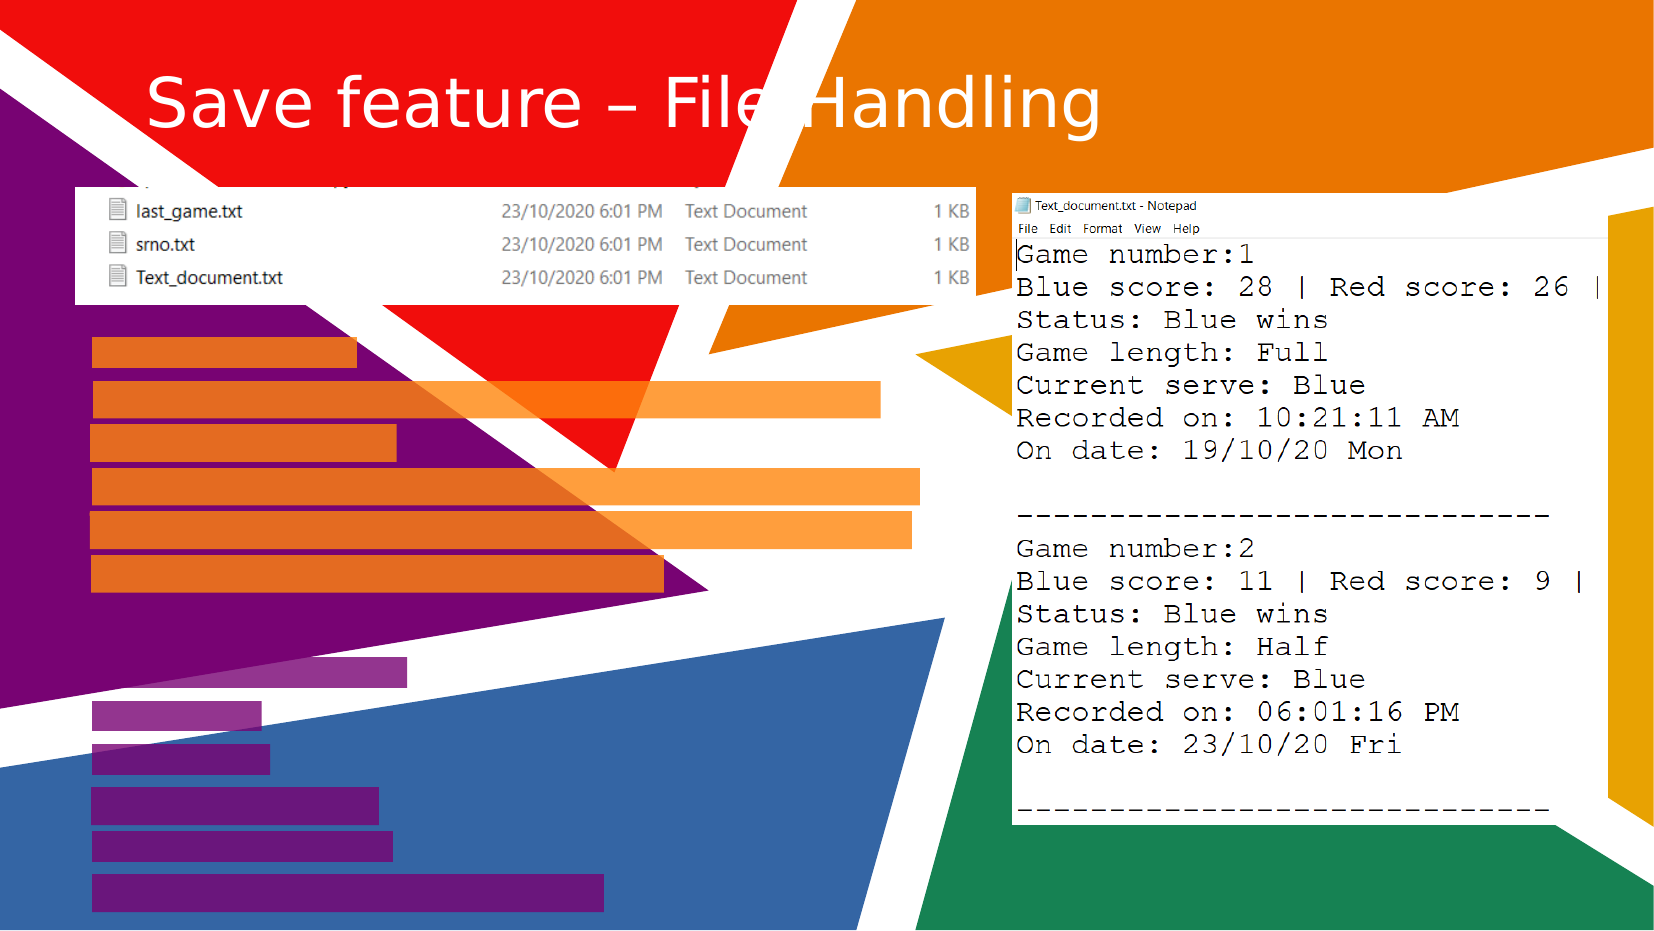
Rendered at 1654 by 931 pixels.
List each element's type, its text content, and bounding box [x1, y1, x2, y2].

text_box Save function: 1. The program uses file handiling to save the game status 2. It uses three files last_game.txt (volatile), Text_document.txt (long term memory) and srno.txt (stores game number) [75, 324, 938, 601]
picture [1012, 193, 1608, 826]
text_box Details saved: 1. Game number 2. Scores 3. Winner 4. Game length 5. Current serve 6. Date & time of the game [75, 600, 863, 920]
title Save feature – File Handling [88, 23, 1163, 184]
picture [75, 187, 976, 305]
